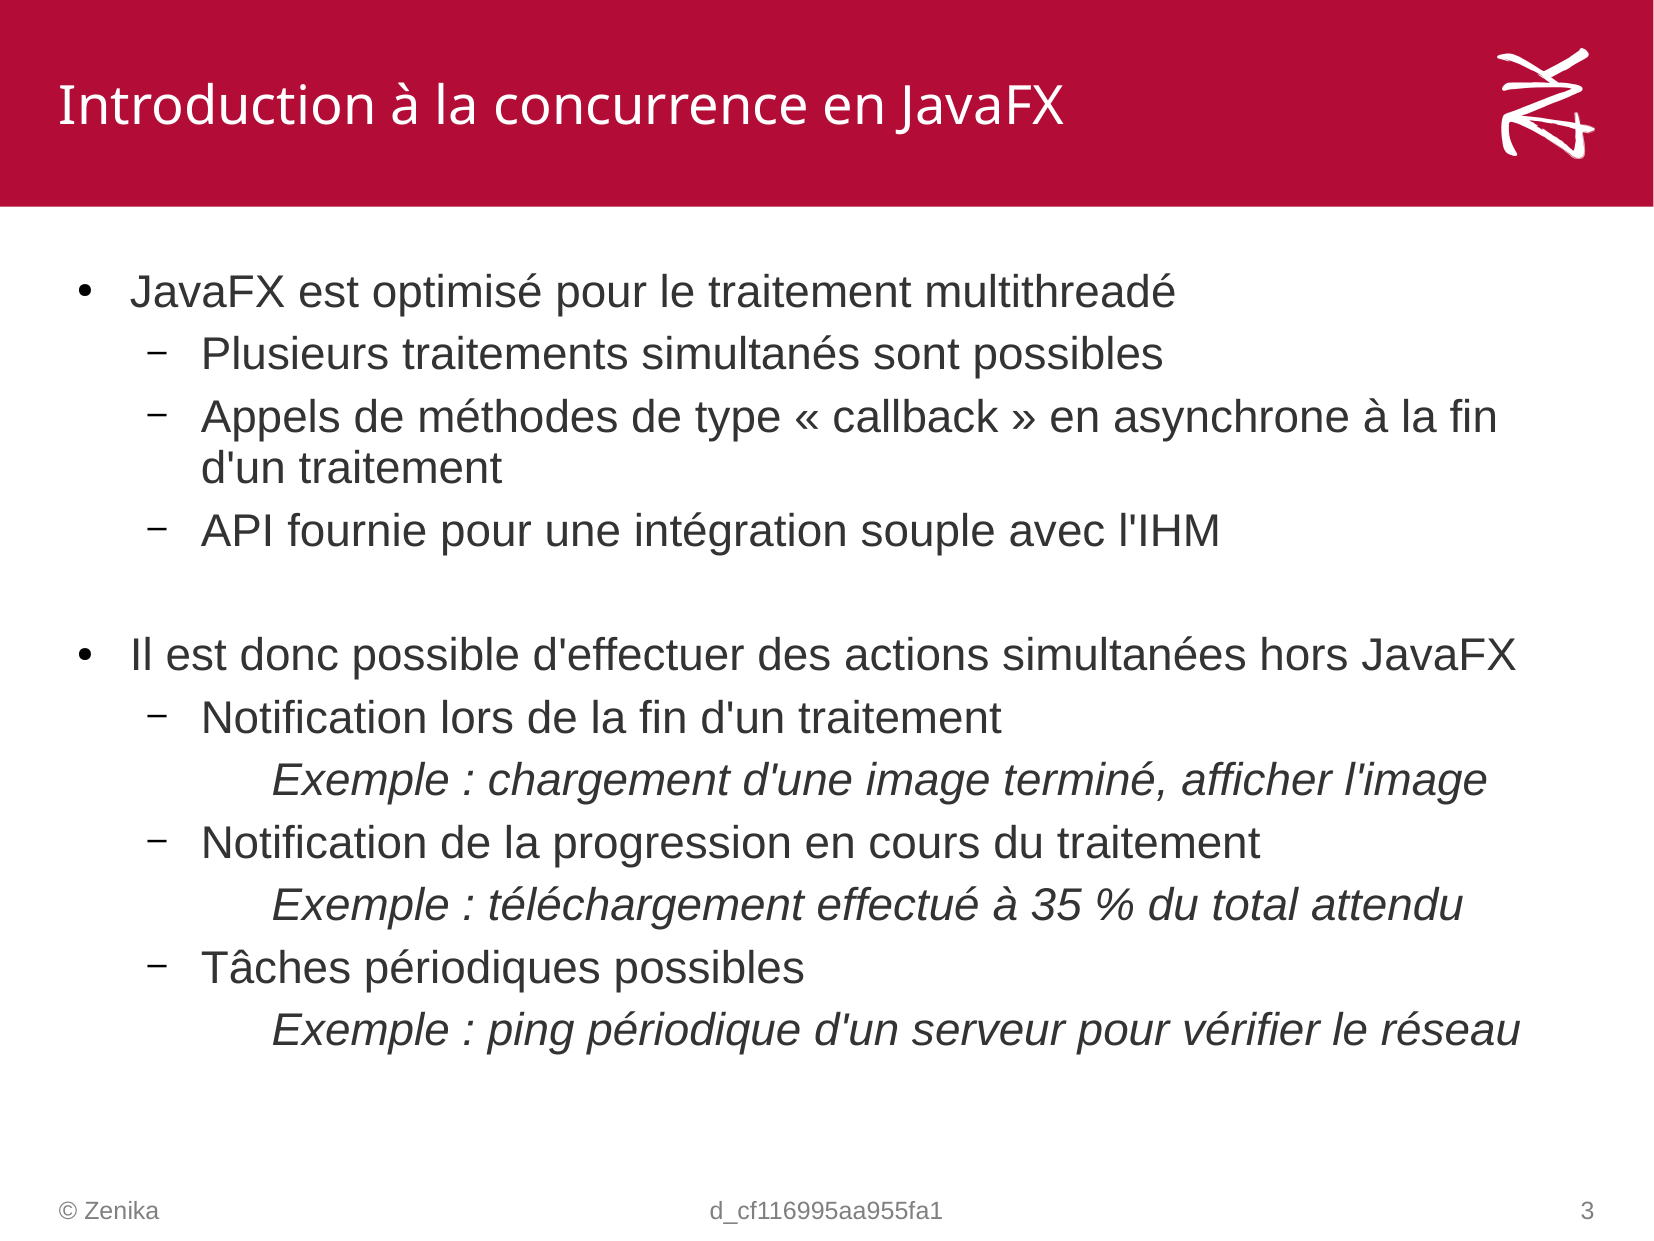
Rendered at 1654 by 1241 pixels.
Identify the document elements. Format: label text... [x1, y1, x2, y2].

title Introduction à la concurrence en JavaFX [59, 29, 1595, 178]
list JavaFX est optimisé pour le traitement multithreadé Plusieurs traitements simultanés sont possibles Appels de méthodes de type « callback » en asynchrone à la fin d'un traitement API fournie pour une intégration souple avec l'IHM Il est donc possible d'effectuer des actions simultanées hors JavaFX Notification lors de la fin d'un traitement Exemple : chargement d'une image terminé, afficher l'image Notification de la progression en cours du traitement Exemple : téléchargement effectué à 35 % du total attendu Tâches périodiques possibles Exemple : ping périodique d'un serveur pour vérifier le réseau [59, 265, 1595, 1152]
